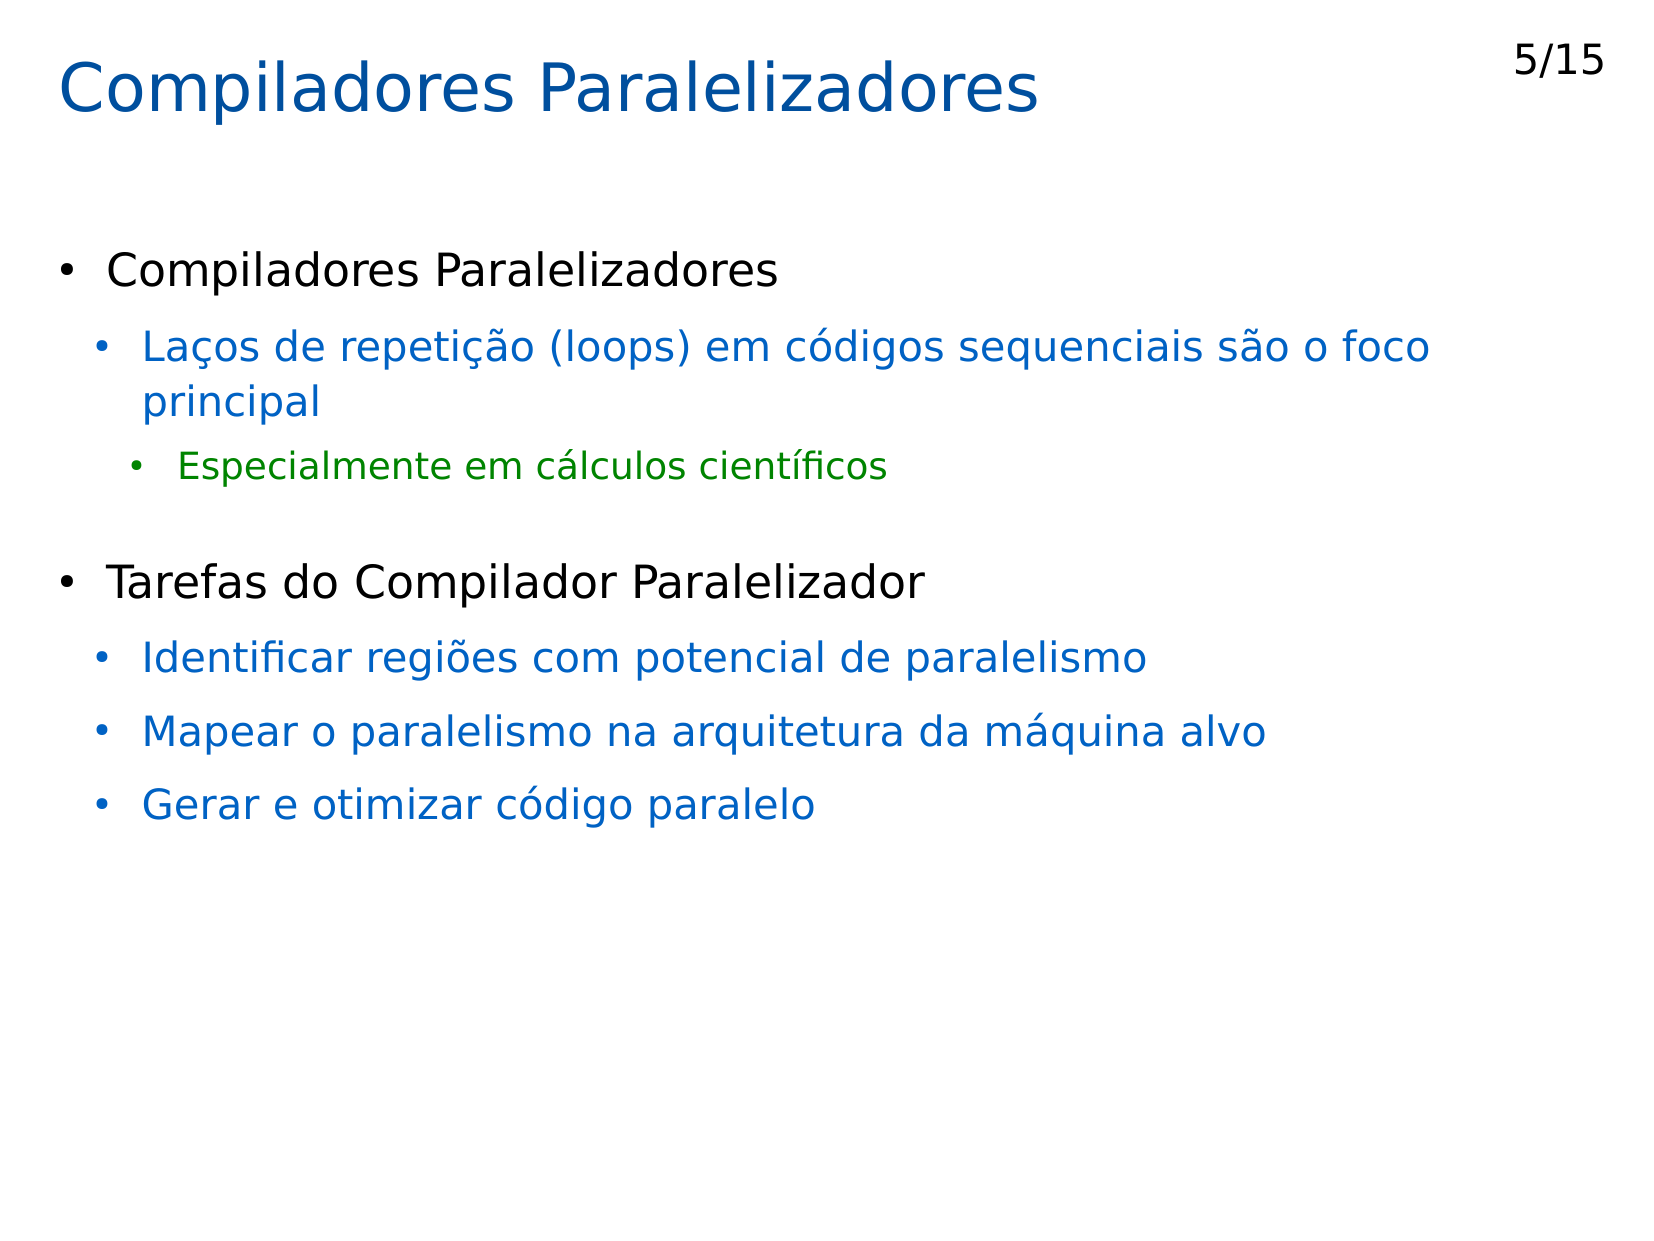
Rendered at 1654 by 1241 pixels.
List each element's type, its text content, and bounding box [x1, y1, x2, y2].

title Compiladores Paralelizadores [59, 29, 1506, 148]
list Compiladores Paralelizadores Laços de repetição (loops) em códigos sequenciais são o foco principal Especialmente em cálculos científicos Tarefas do Compilador Paralelizador Identificar regiões com potencial de paralelismo Mapear o paralelismo na arquitetura da máquina alvo Gerar e otimizar código paralelo [59, 236, 1595, 1211]
